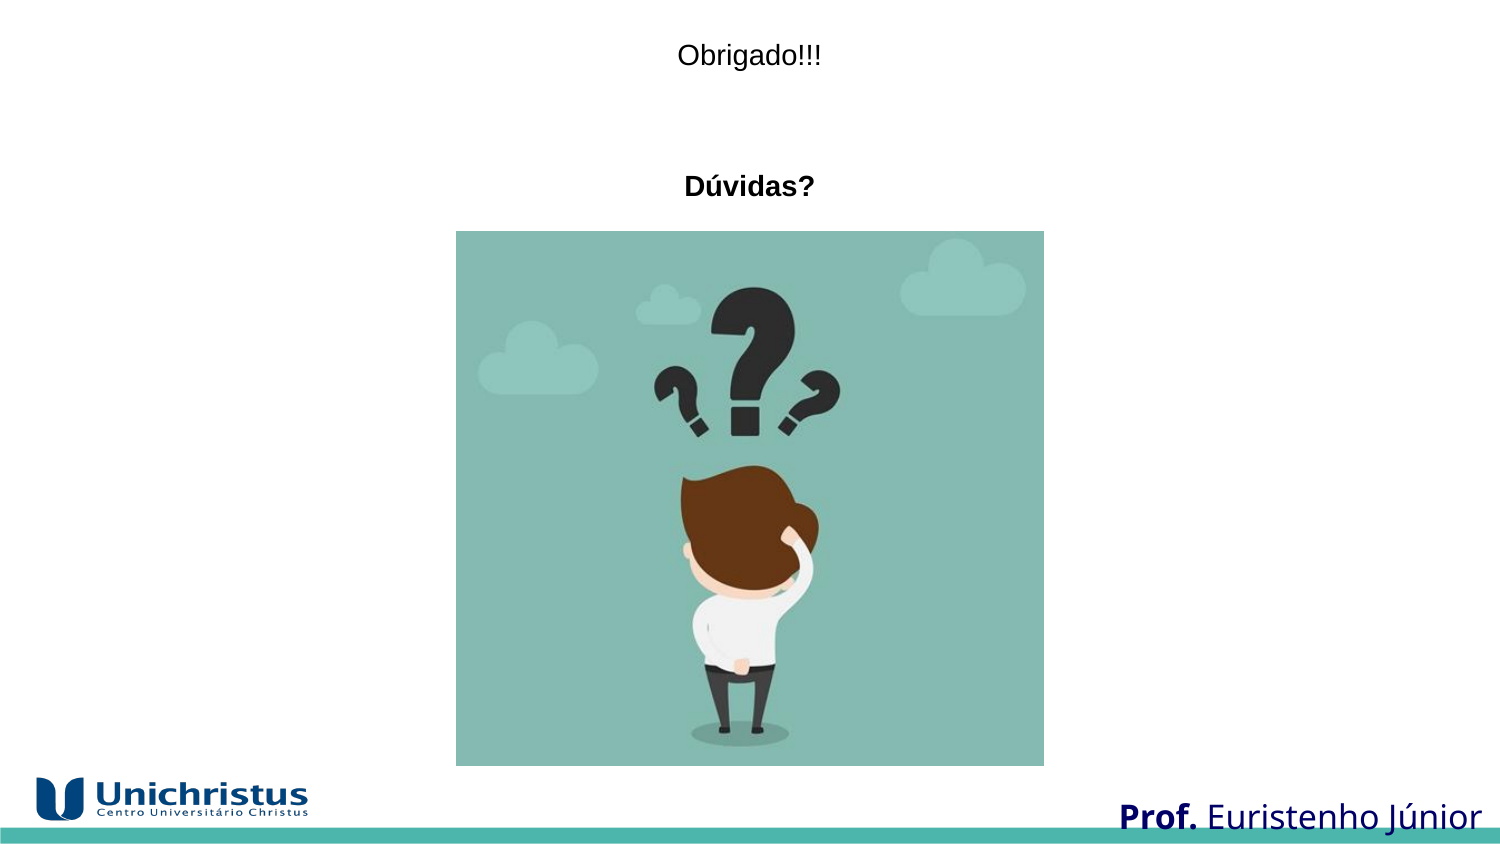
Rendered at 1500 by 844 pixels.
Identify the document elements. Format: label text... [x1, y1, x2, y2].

picture [32, 775, 312, 822]
list Dúvidas? [51, 152, 1449, 750]
picture [456, 231, 1044, 766]
title Obrigado!!! [51, 20, 1449, 137]
